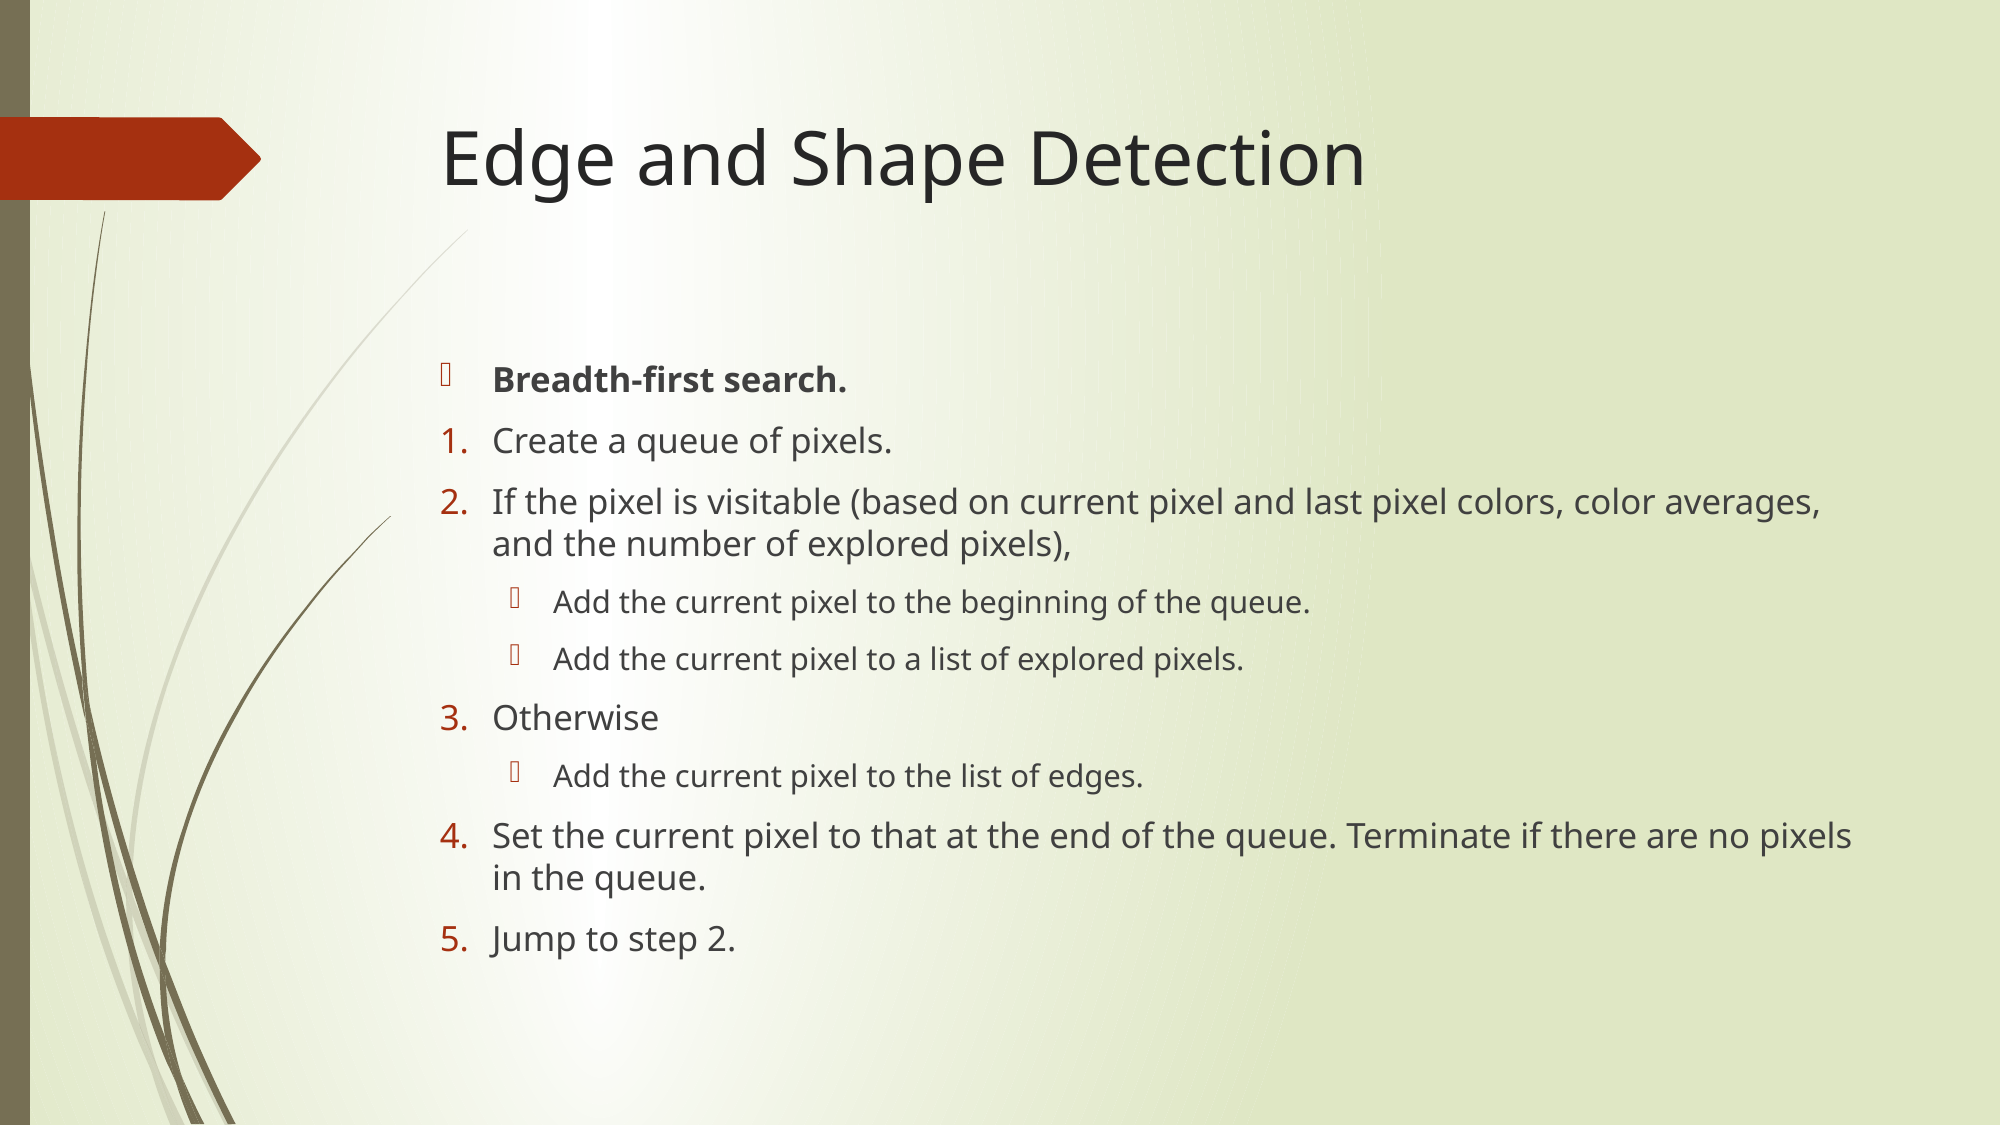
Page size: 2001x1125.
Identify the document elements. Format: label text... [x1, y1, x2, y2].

list Breadth-first search. Create a queue of pixels. If the pixel is visitable (based on current pixel and last pixel colors, color averages, and the number of explored pixels), Add the current pixel to the beginning of the queue. Add the current pixel to a list of explored pixels. Otherwise Add the current pixel to the list of edges. Set the current pixel to that at the end of the queue. Terminate if there are no pixels in the queue. Jump to step 2. [424, 350, 1888, 970]
title Edge and Shape Detection [425, 102, 1888, 313]
